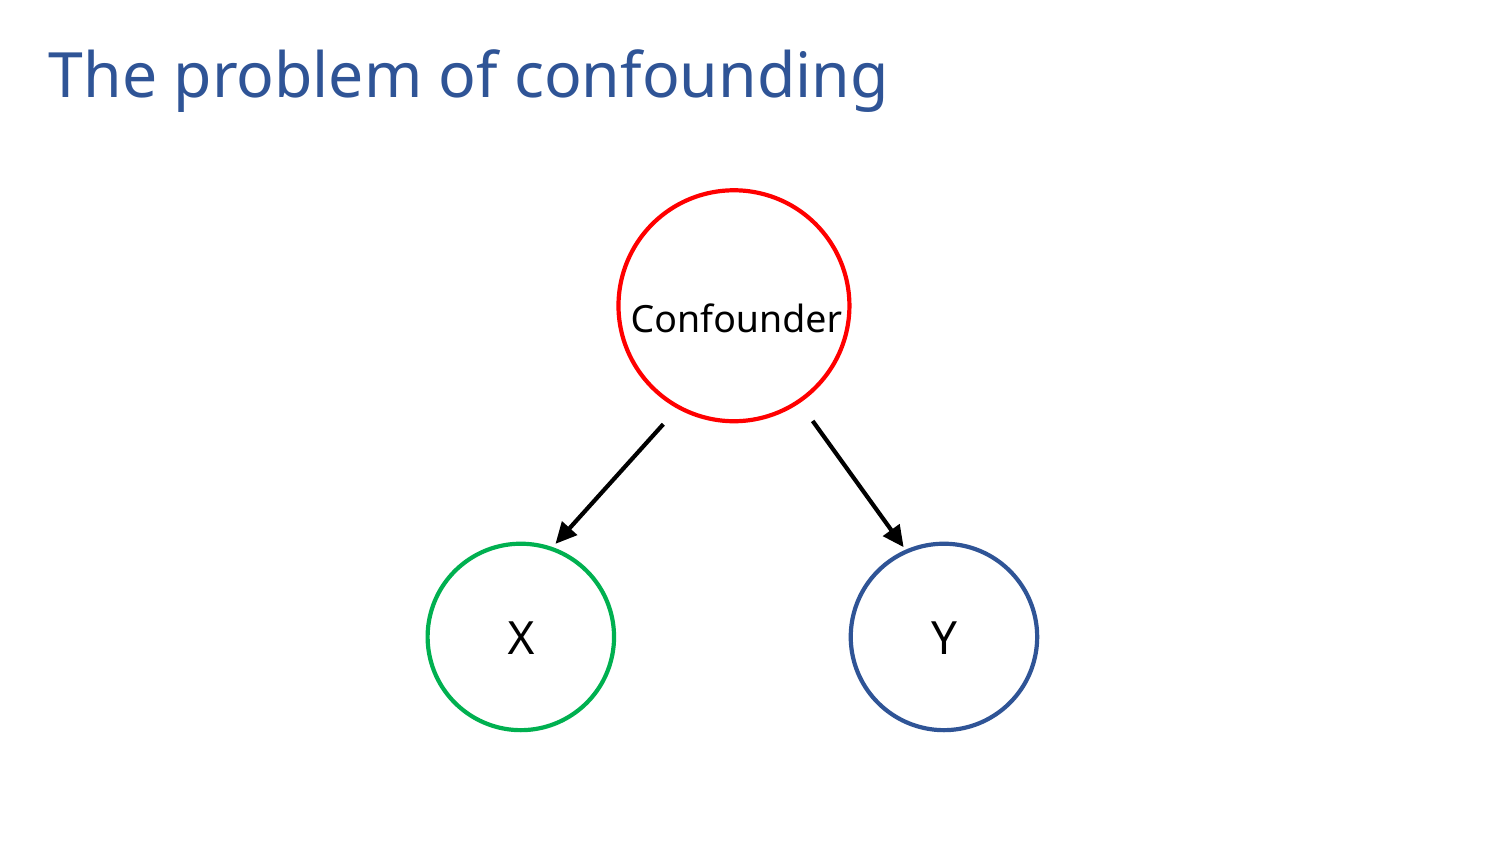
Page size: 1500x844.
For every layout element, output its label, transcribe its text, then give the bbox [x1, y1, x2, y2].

text_box Y [866, 597, 1022, 687]
text_box X [443, 597, 599, 687]
text_box Confounder [593, 284, 880, 349]
title The problem of confounding [34, 28, 1432, 123]
